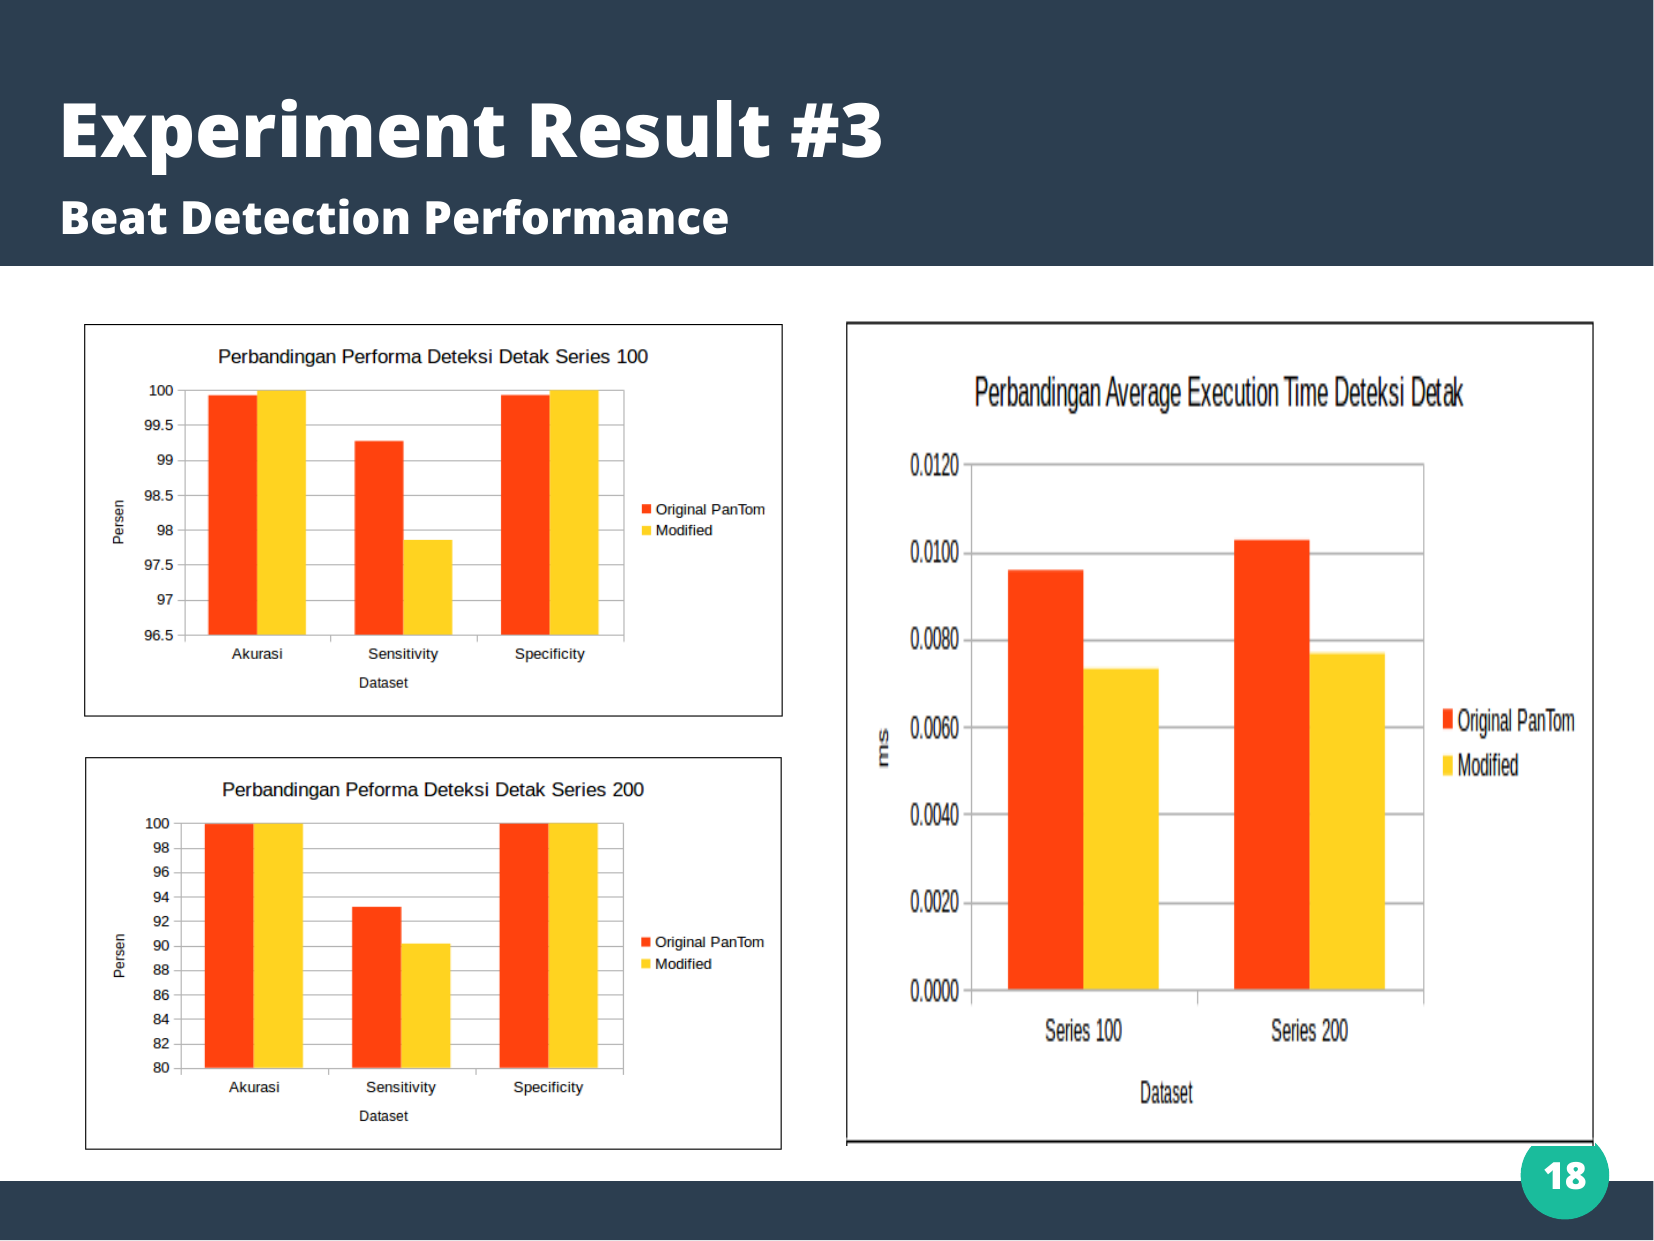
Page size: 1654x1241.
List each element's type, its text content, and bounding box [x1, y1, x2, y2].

picture [84, 756, 783, 1151]
picture [845, 320, 1595, 1146]
picture [83, 324, 784, 719]
title Experiment Result #3 [58, 49, 1595, 207]
title Beat Detection Performance [59, 167, 1595, 267]
